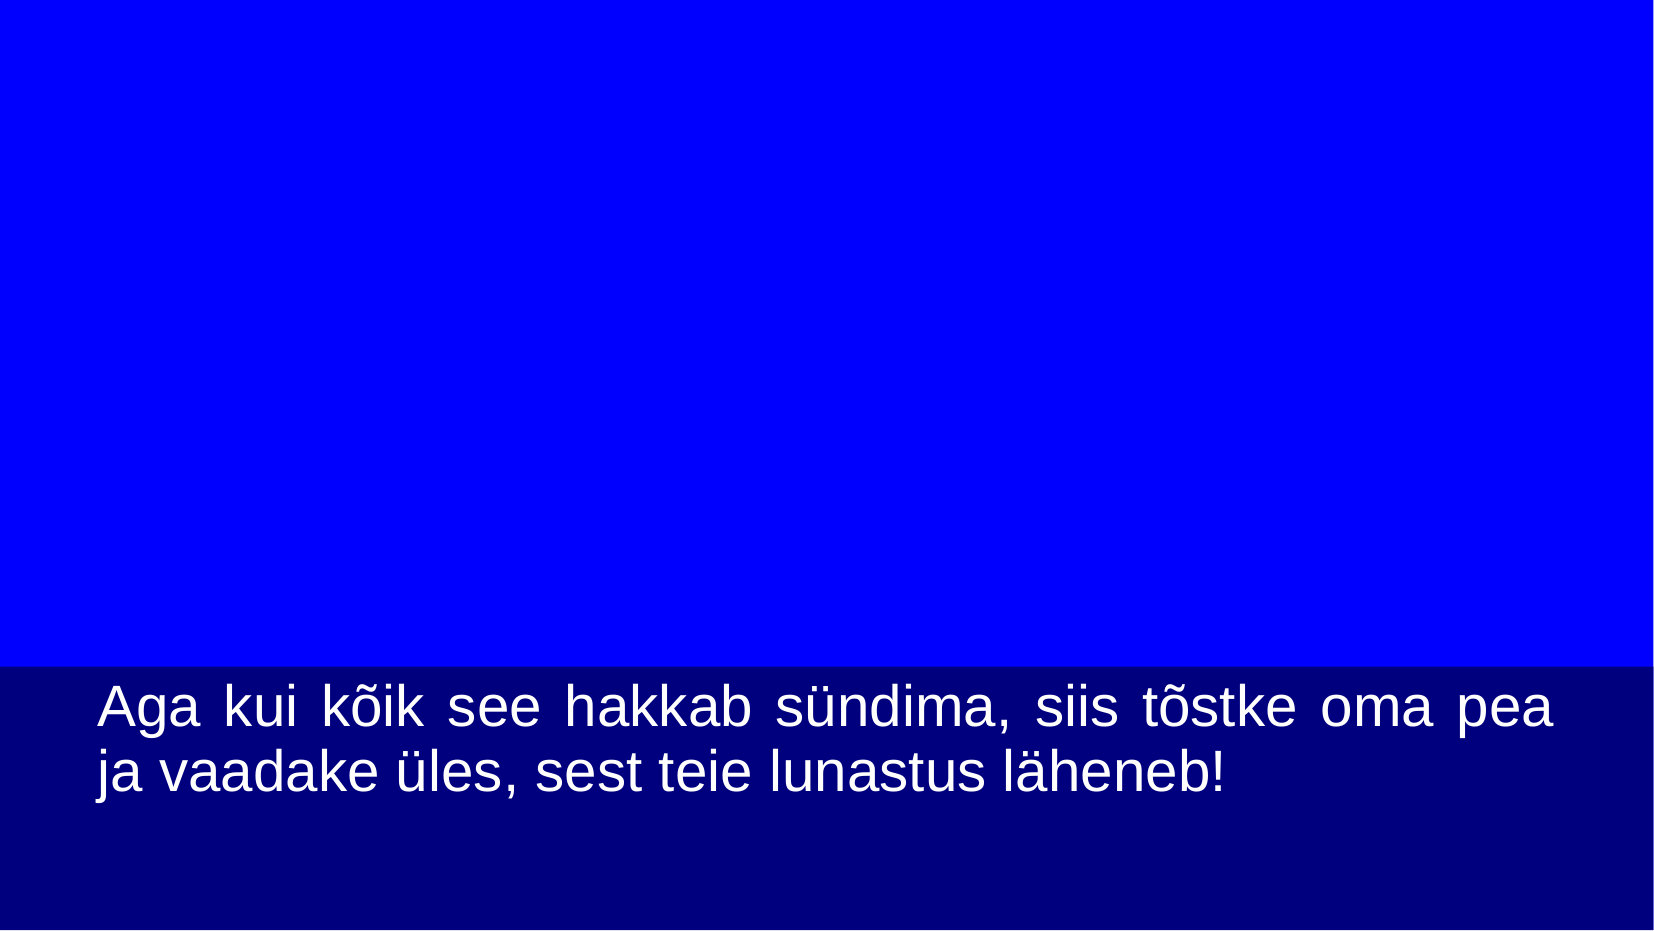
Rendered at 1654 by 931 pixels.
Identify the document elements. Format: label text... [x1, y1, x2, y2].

text_box Aga kui kõik see hakkab sündima, siis tõstke oma pea ja vaadake üles, sest teie lunastus läheneb! [82, 666, 1571, 884]
text_box [0, 666, 1654, 931]
